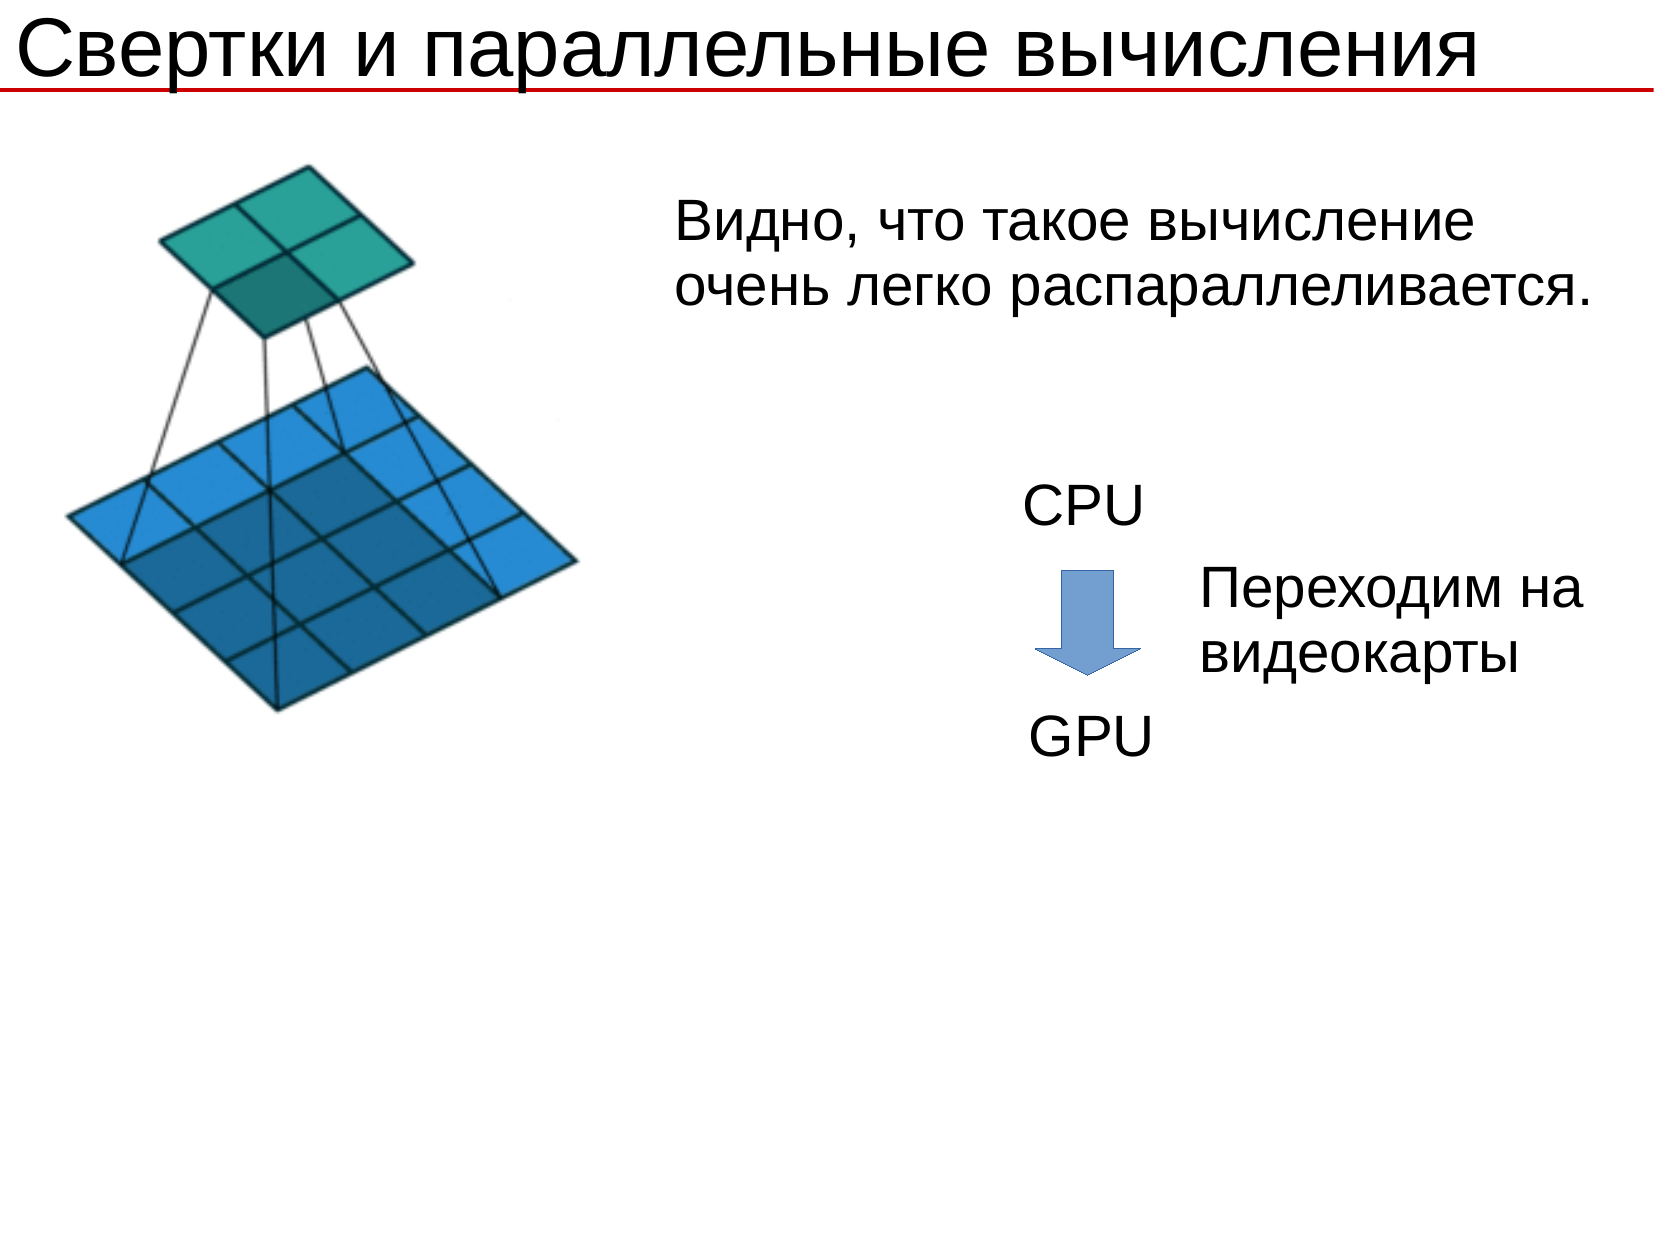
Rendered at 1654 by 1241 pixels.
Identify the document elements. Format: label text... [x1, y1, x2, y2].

picture [15, 113, 631, 766]
text_box Переходим на видеокарты [1185, 547, 1639, 693]
text_box CPU [1008, 465, 1174, 550]
text_box Видно, что такое вычисление очень легко распараллеливается. [660, 180, 1636, 325]
text_box GPU [1014, 695, 1180, 781]
text_box [1035, 570, 1141, 676]
title Свертки и параллельные вычисления [15, 0, 1531, 141]
